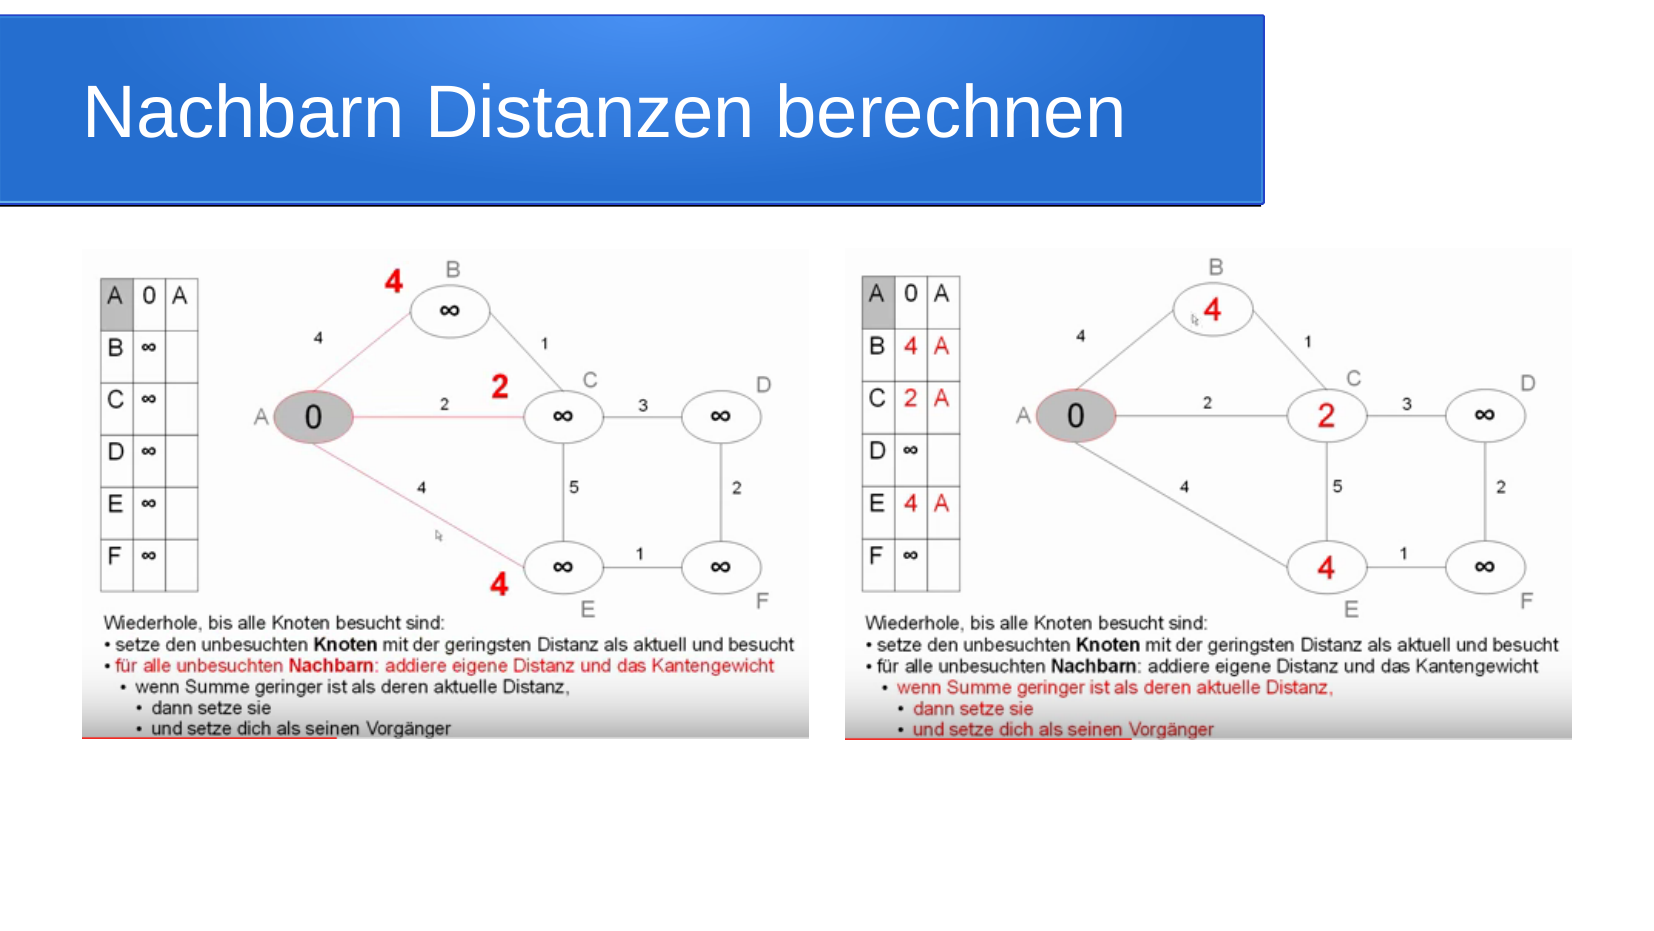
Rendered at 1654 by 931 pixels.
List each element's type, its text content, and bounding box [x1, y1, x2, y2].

title Nachbarn Distanzen berechnen [82, 35, 1235, 189]
picture [845, 248, 1572, 740]
picture [82, 249, 809, 739]
